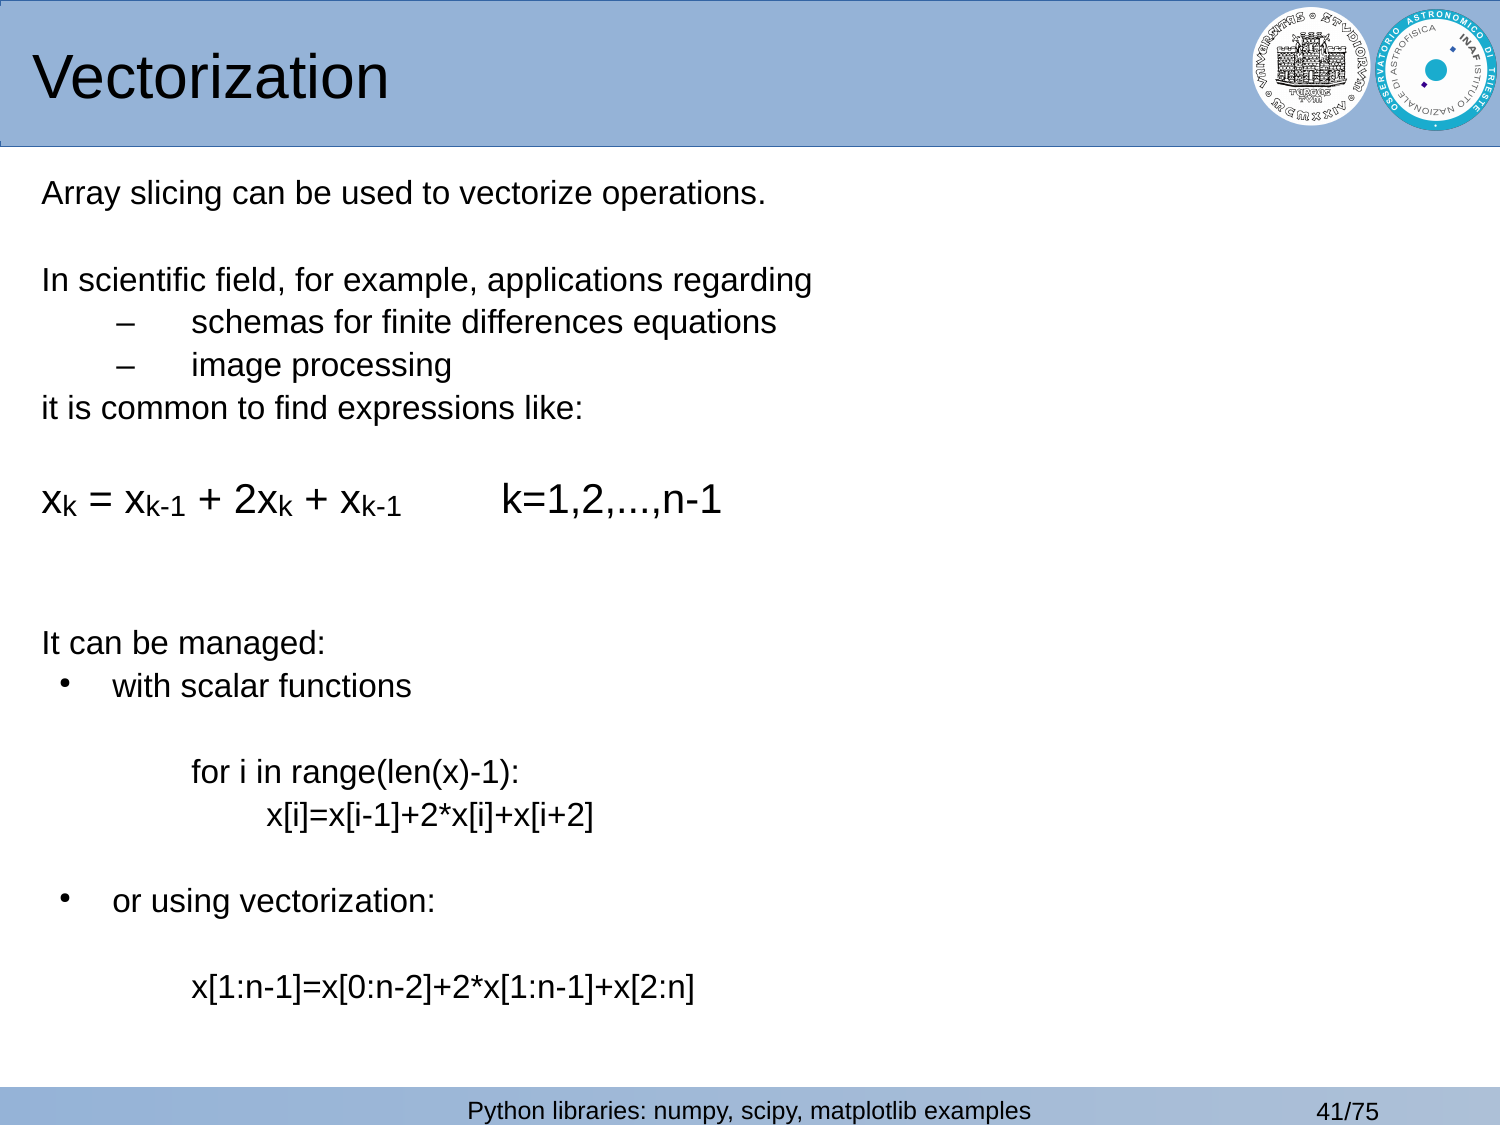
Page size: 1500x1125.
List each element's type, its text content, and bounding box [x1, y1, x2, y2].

text_box Vectorization [0, 5, 1253, 141]
picture [1253, 0, 1500, 156]
list Array slicing can be used to vectorize operations. In scientific field, for example, applications regarding – schemas for finite differences equations – image processing it is common to find expressions like: xk = xk-1 + 2xk + xk-1 k=1,2,...,n-1 It can be managed: with scalar functions for i in range(len(x)-1): x[i]=x[i-1]+2*x[i]+x[i+2] or using vectorization: x[1:n-1]=x[0:n-2]+2*x[1:n-1]+x[2:n] [26, 164, 1468, 1058]
